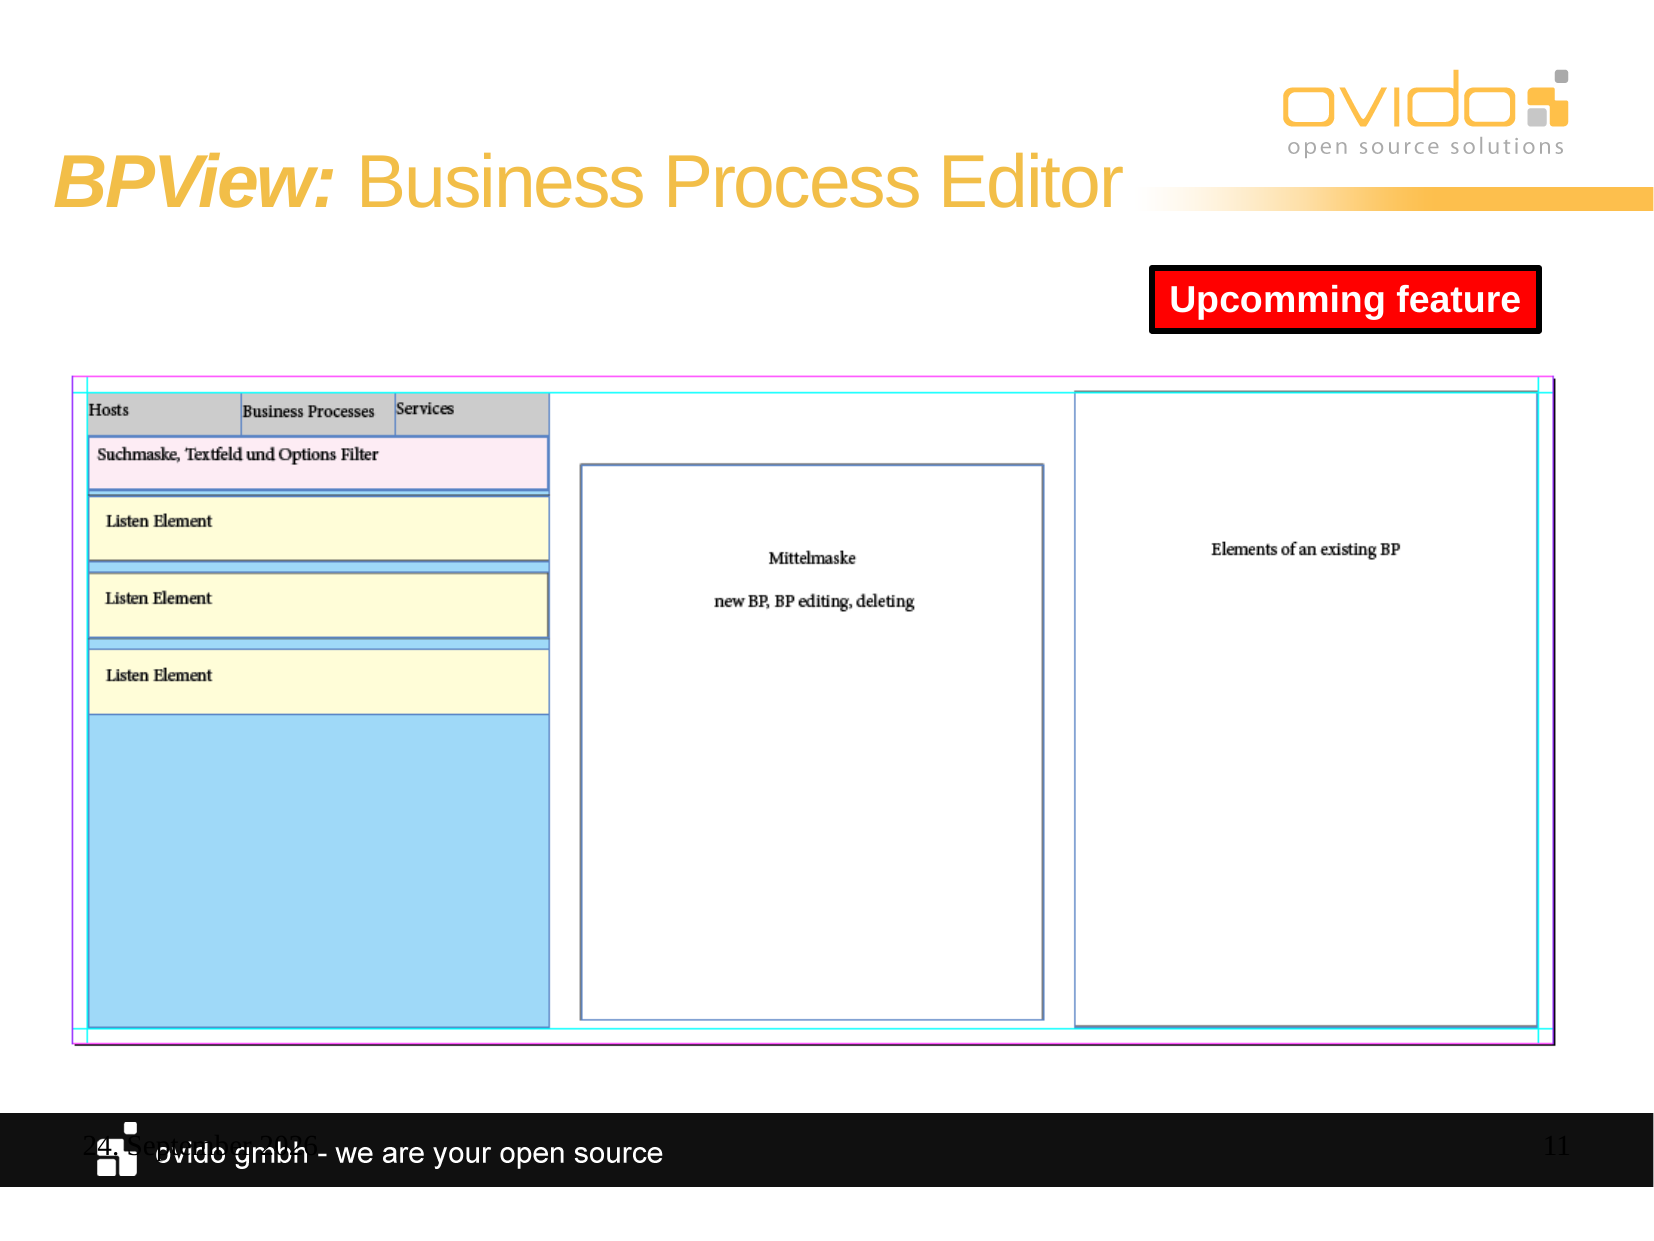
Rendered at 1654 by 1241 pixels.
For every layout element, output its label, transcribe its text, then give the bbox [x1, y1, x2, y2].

title BPView: Business Process Editor [53, 132, 1211, 231]
text_box Upcomming feature [1151, 267, 1540, 331]
picture [0, 0, 1654, 1241]
